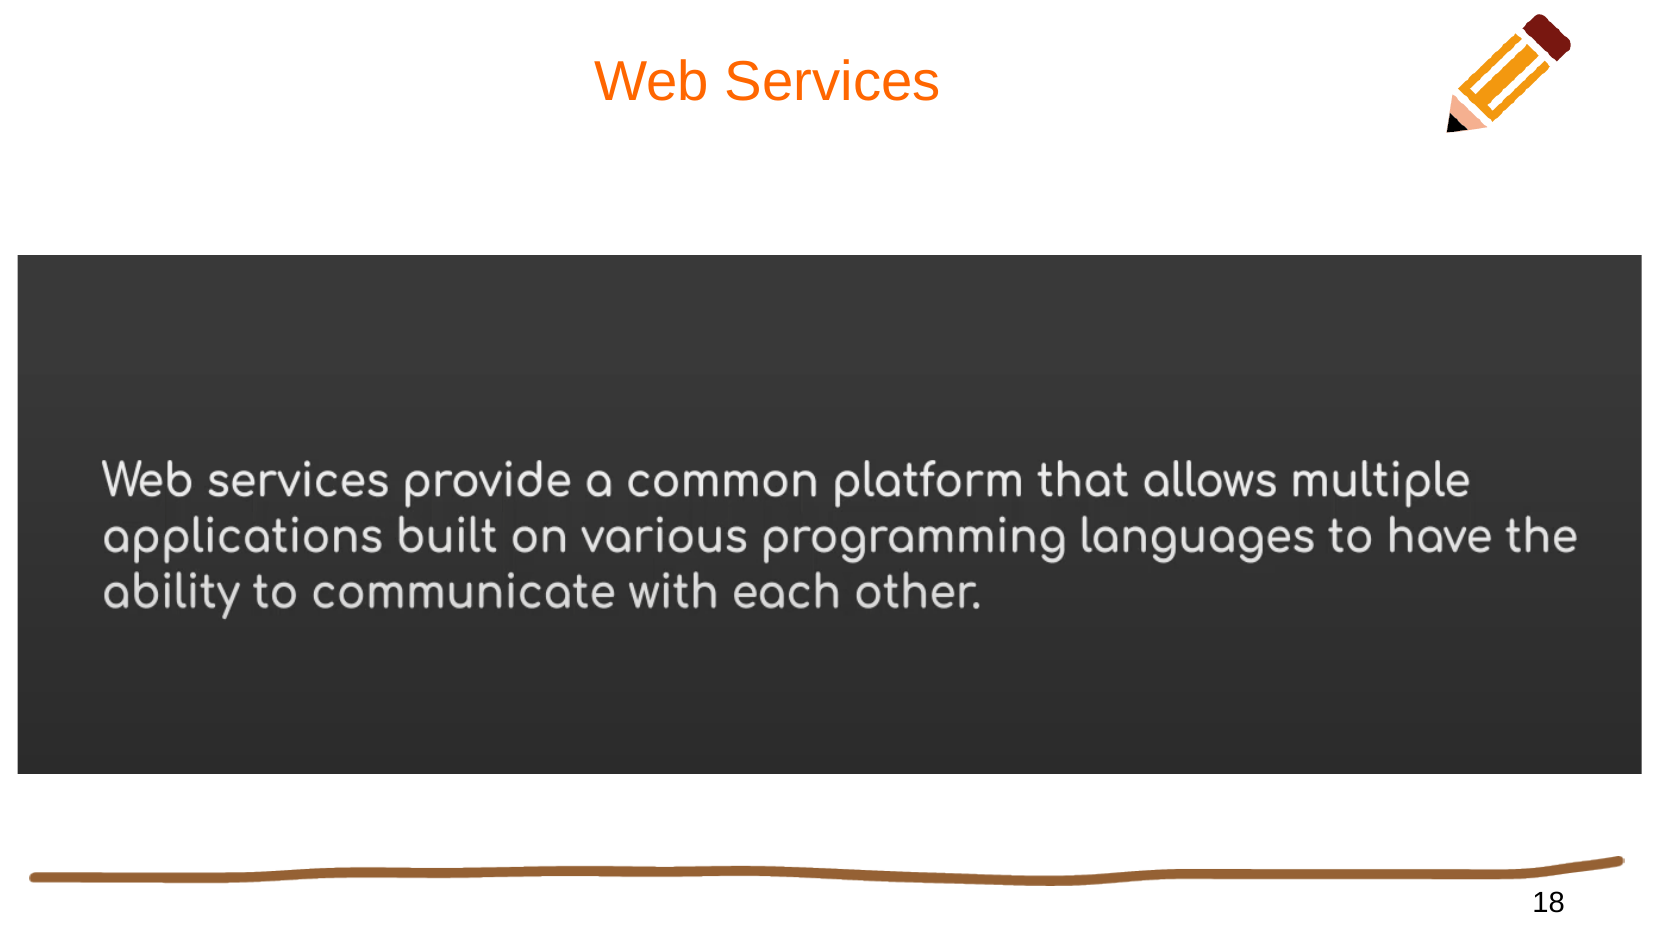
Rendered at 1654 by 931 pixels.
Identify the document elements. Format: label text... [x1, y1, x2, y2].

picture [1446, 14, 1571, 133]
title Web Services [88, 29, 1447, 133]
picture [29, 856, 1625, 886]
picture [17, 255, 1642, 774]
